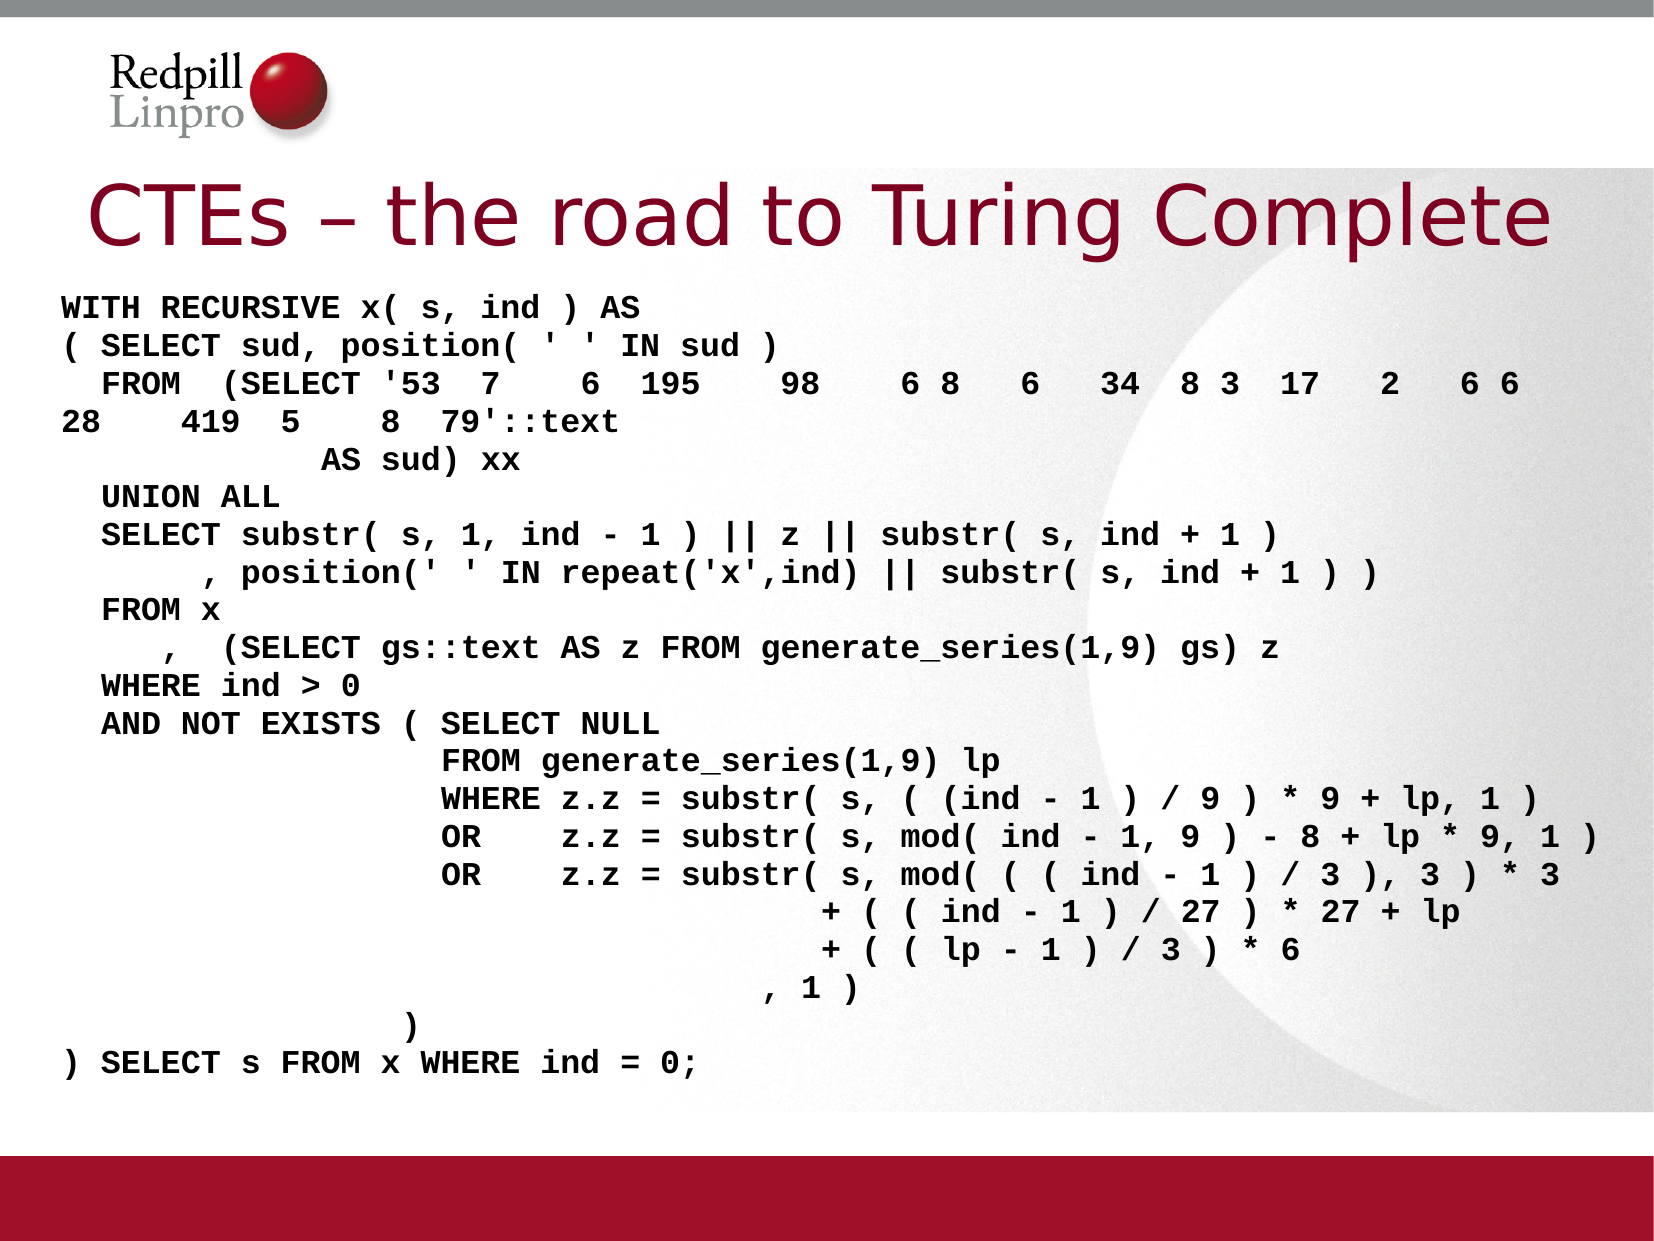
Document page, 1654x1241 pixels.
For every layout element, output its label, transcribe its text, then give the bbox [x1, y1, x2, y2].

picture [0, 0, 1654, 1241]
title CTEs – the road to Turing Complete [76, 140, 1565, 283]
text_box WITH RECURSIVE x( s, ind ) AS ( SELECT sud, position( ' ' IN sud ) FROM (SELECT '53 7 6 195 98 6 8 6 34 8 3 17 2 6 6 28 419 5 8 79'::text AS sud) xx UNION ALL SELECT substr( s, 1, ind - 1 ) || z || substr( s, ind + 1 ) , position(' ' IN repeat('x',ind) || substr( s, ind + 1 ) ) FROM x , (SELECT gs::text AS z FROM generate_series(1,9) gs) z WHERE ind > 0 AND NOT EXISTS ( SELECT NULL FROM generate_series(1,9) lp WHERE z.z = substr( s, ( (ind - 1 ) / 9 ) * 9 + lp, 1 ) OR z.z = substr( s, mod( ind - 1, 9 ) - 8 + lp * 9, 1 ) OR z.z = substr( s, mod( ( ( ind - 1 ) / 3 ), 3 ) * 3 + ( ( ind - 1 ) / 27 ) * 27 + lp + ( ( lp - 1 ) / 3 ) * 6 , 1 ) ) ) SELECT s FROM x WHERE ind = 0; [46, 283, 1654, 1110]
